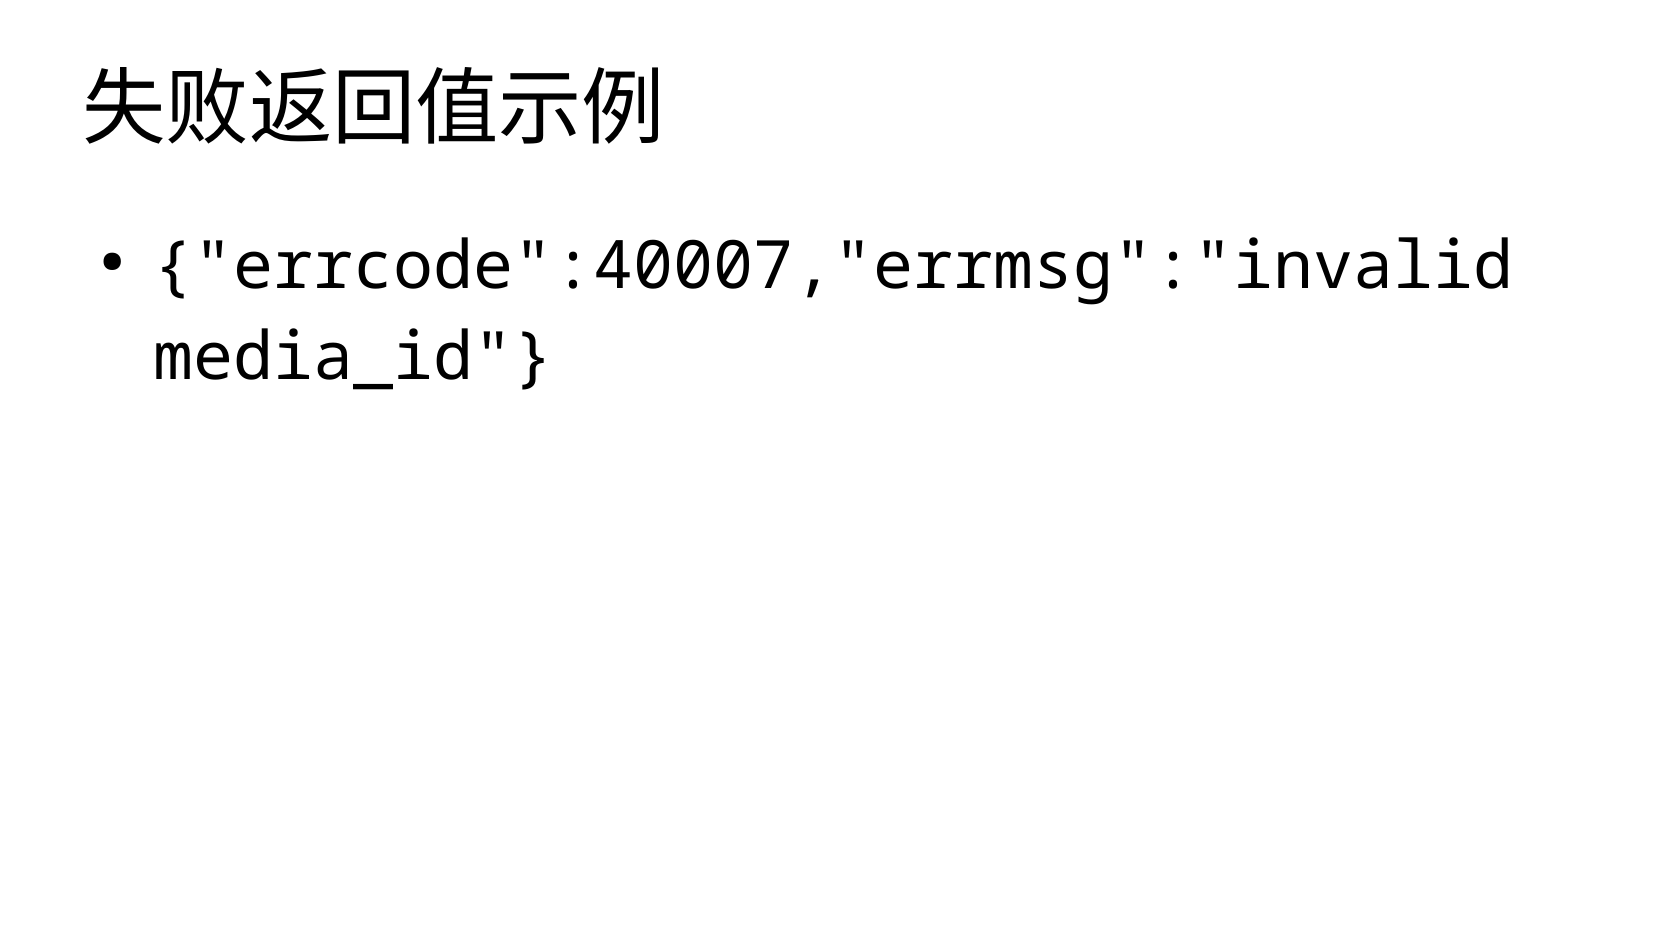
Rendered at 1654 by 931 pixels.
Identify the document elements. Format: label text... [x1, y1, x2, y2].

title 失败返回值示例 [82, 37, 1571, 166]
list {"errcode":40007,"errmsg":"invalid media_id"} [82, 217, 1571, 758]
